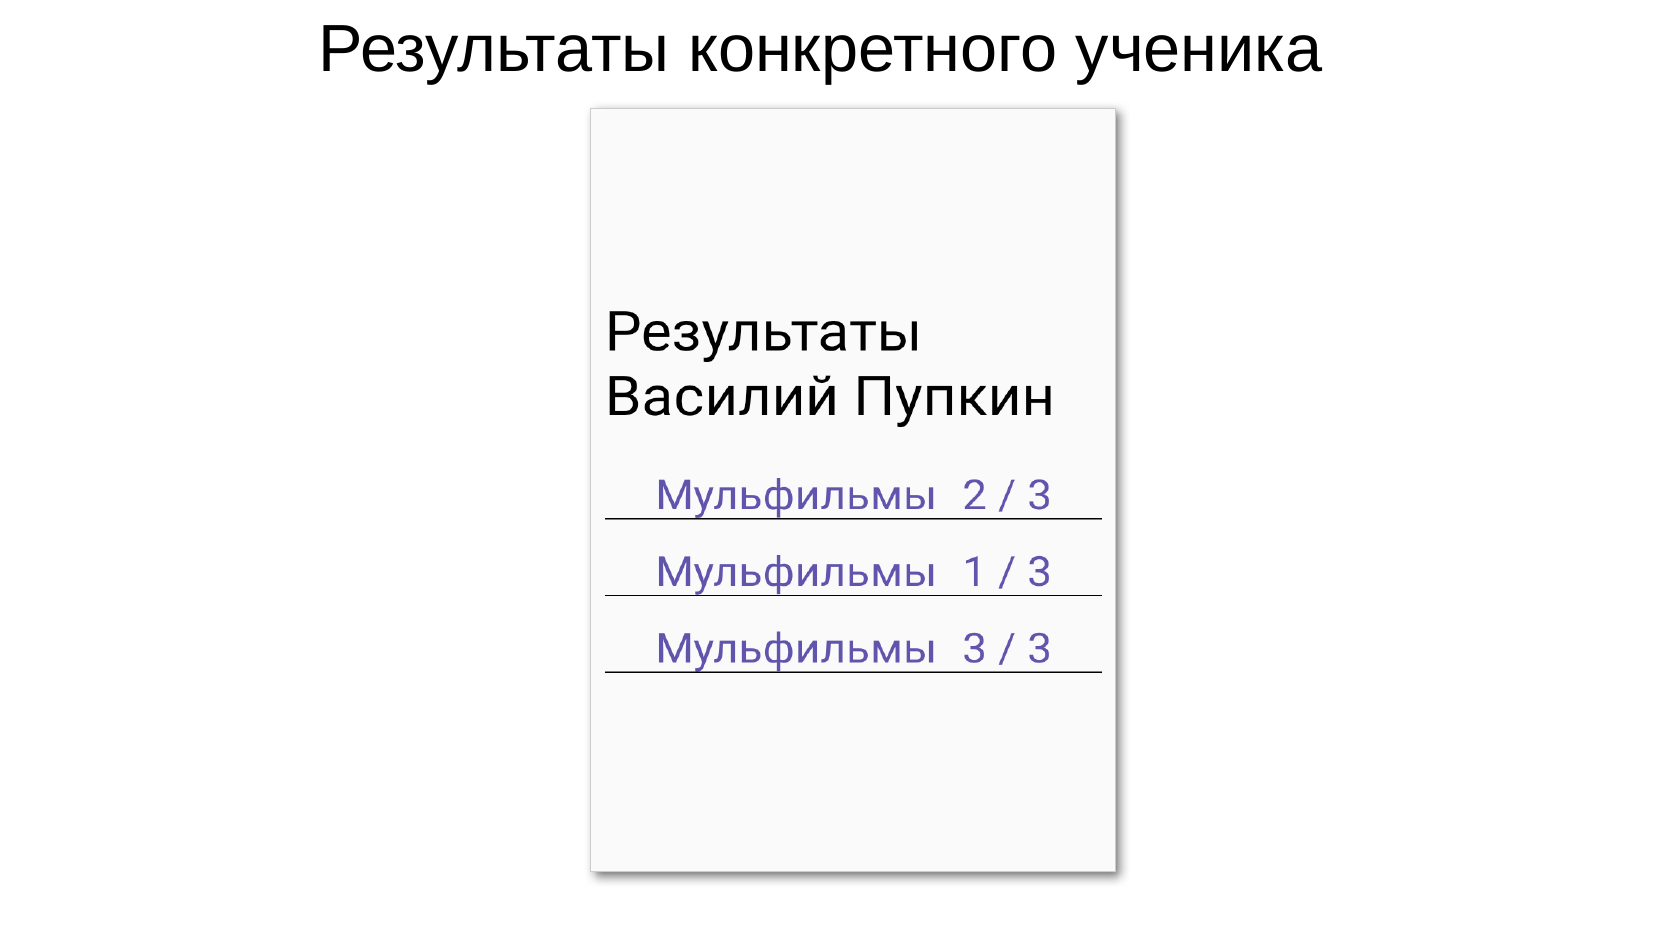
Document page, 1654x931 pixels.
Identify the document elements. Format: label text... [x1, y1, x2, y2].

picture [590, 108, 1116, 872]
title Результаты конкретного ученика [76, 0, 1565, 126]
